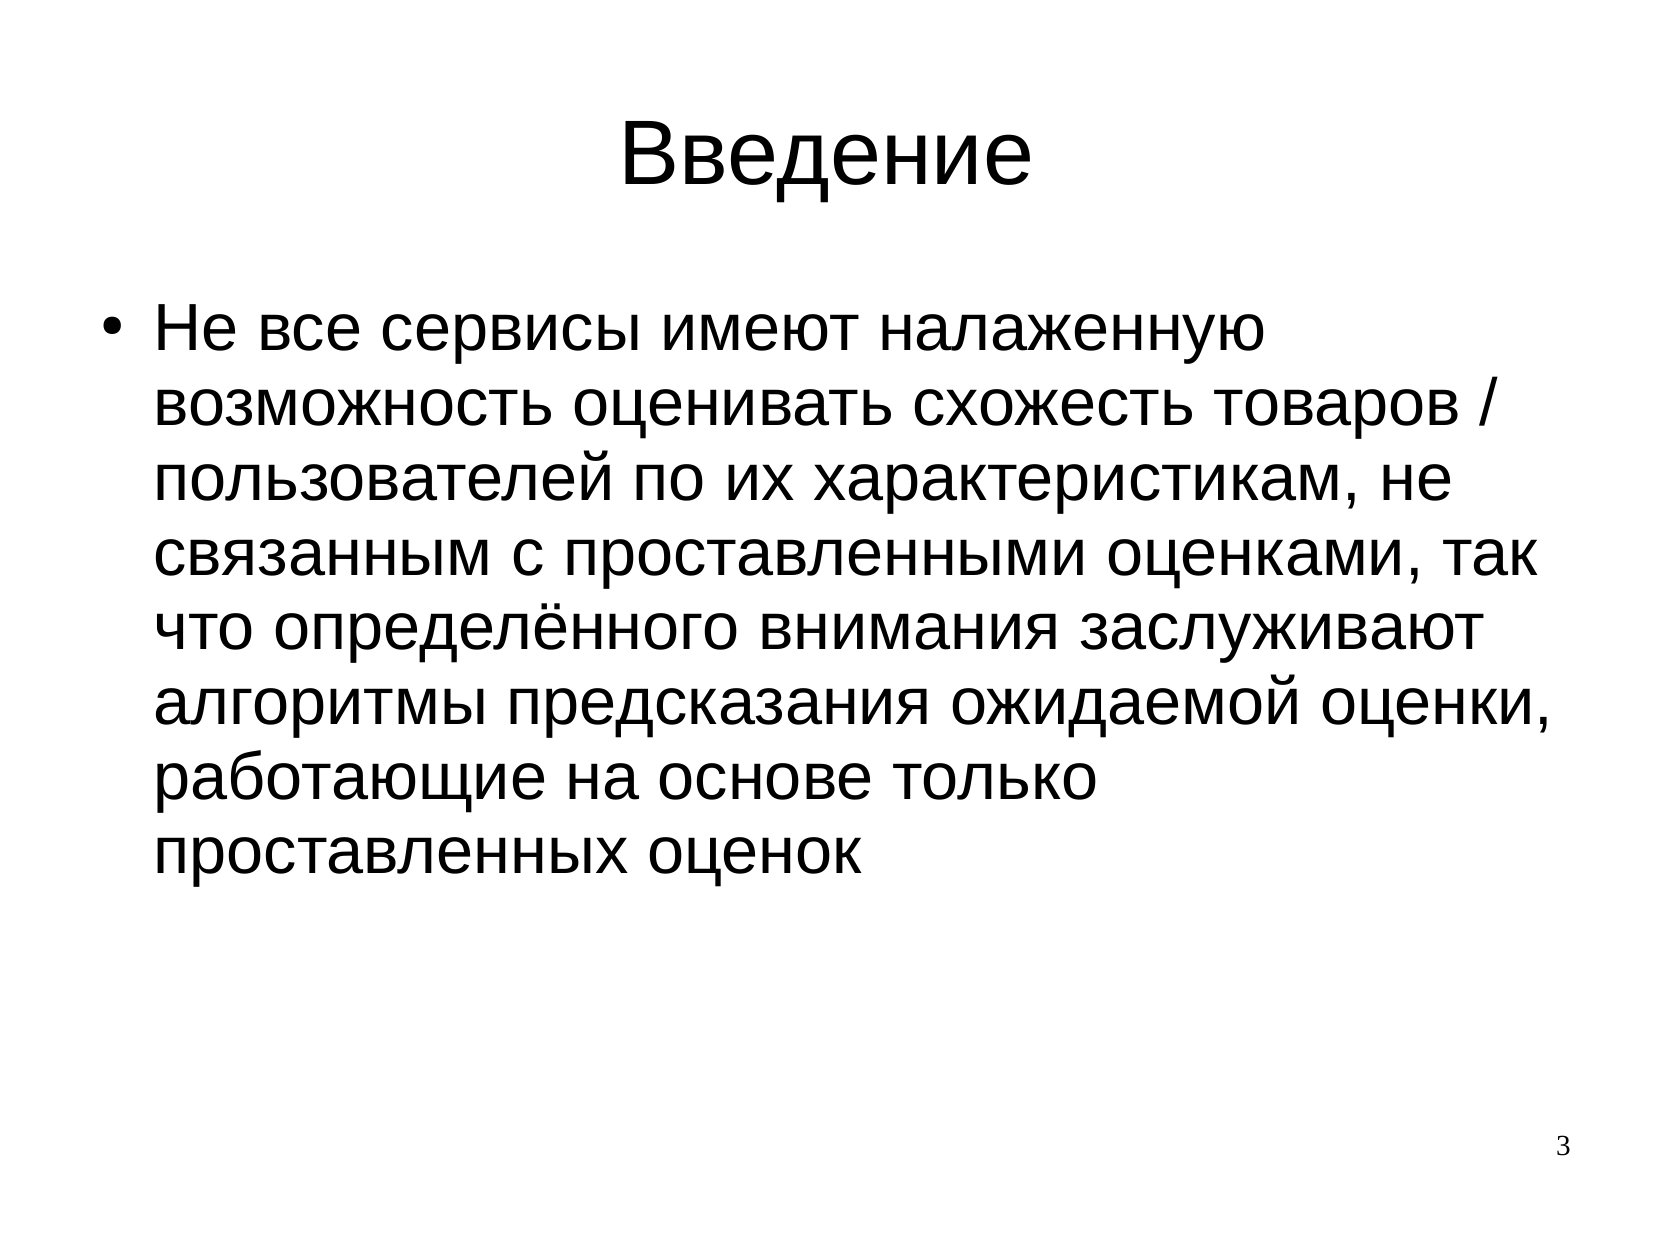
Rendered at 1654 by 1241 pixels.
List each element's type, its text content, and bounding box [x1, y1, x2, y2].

list Не все сервисы имеют налаженную возможность оценивать схожесть товаров / пользователей по их характеристикам, не связанным с проставленными оценками, так что определённого внимания заслуживают алгоритмы предсказания ожидаемой оценки, работающие на основе только проставленных оценок [82, 290, 1571, 1010]
title Введение [82, 49, 1571, 257]
